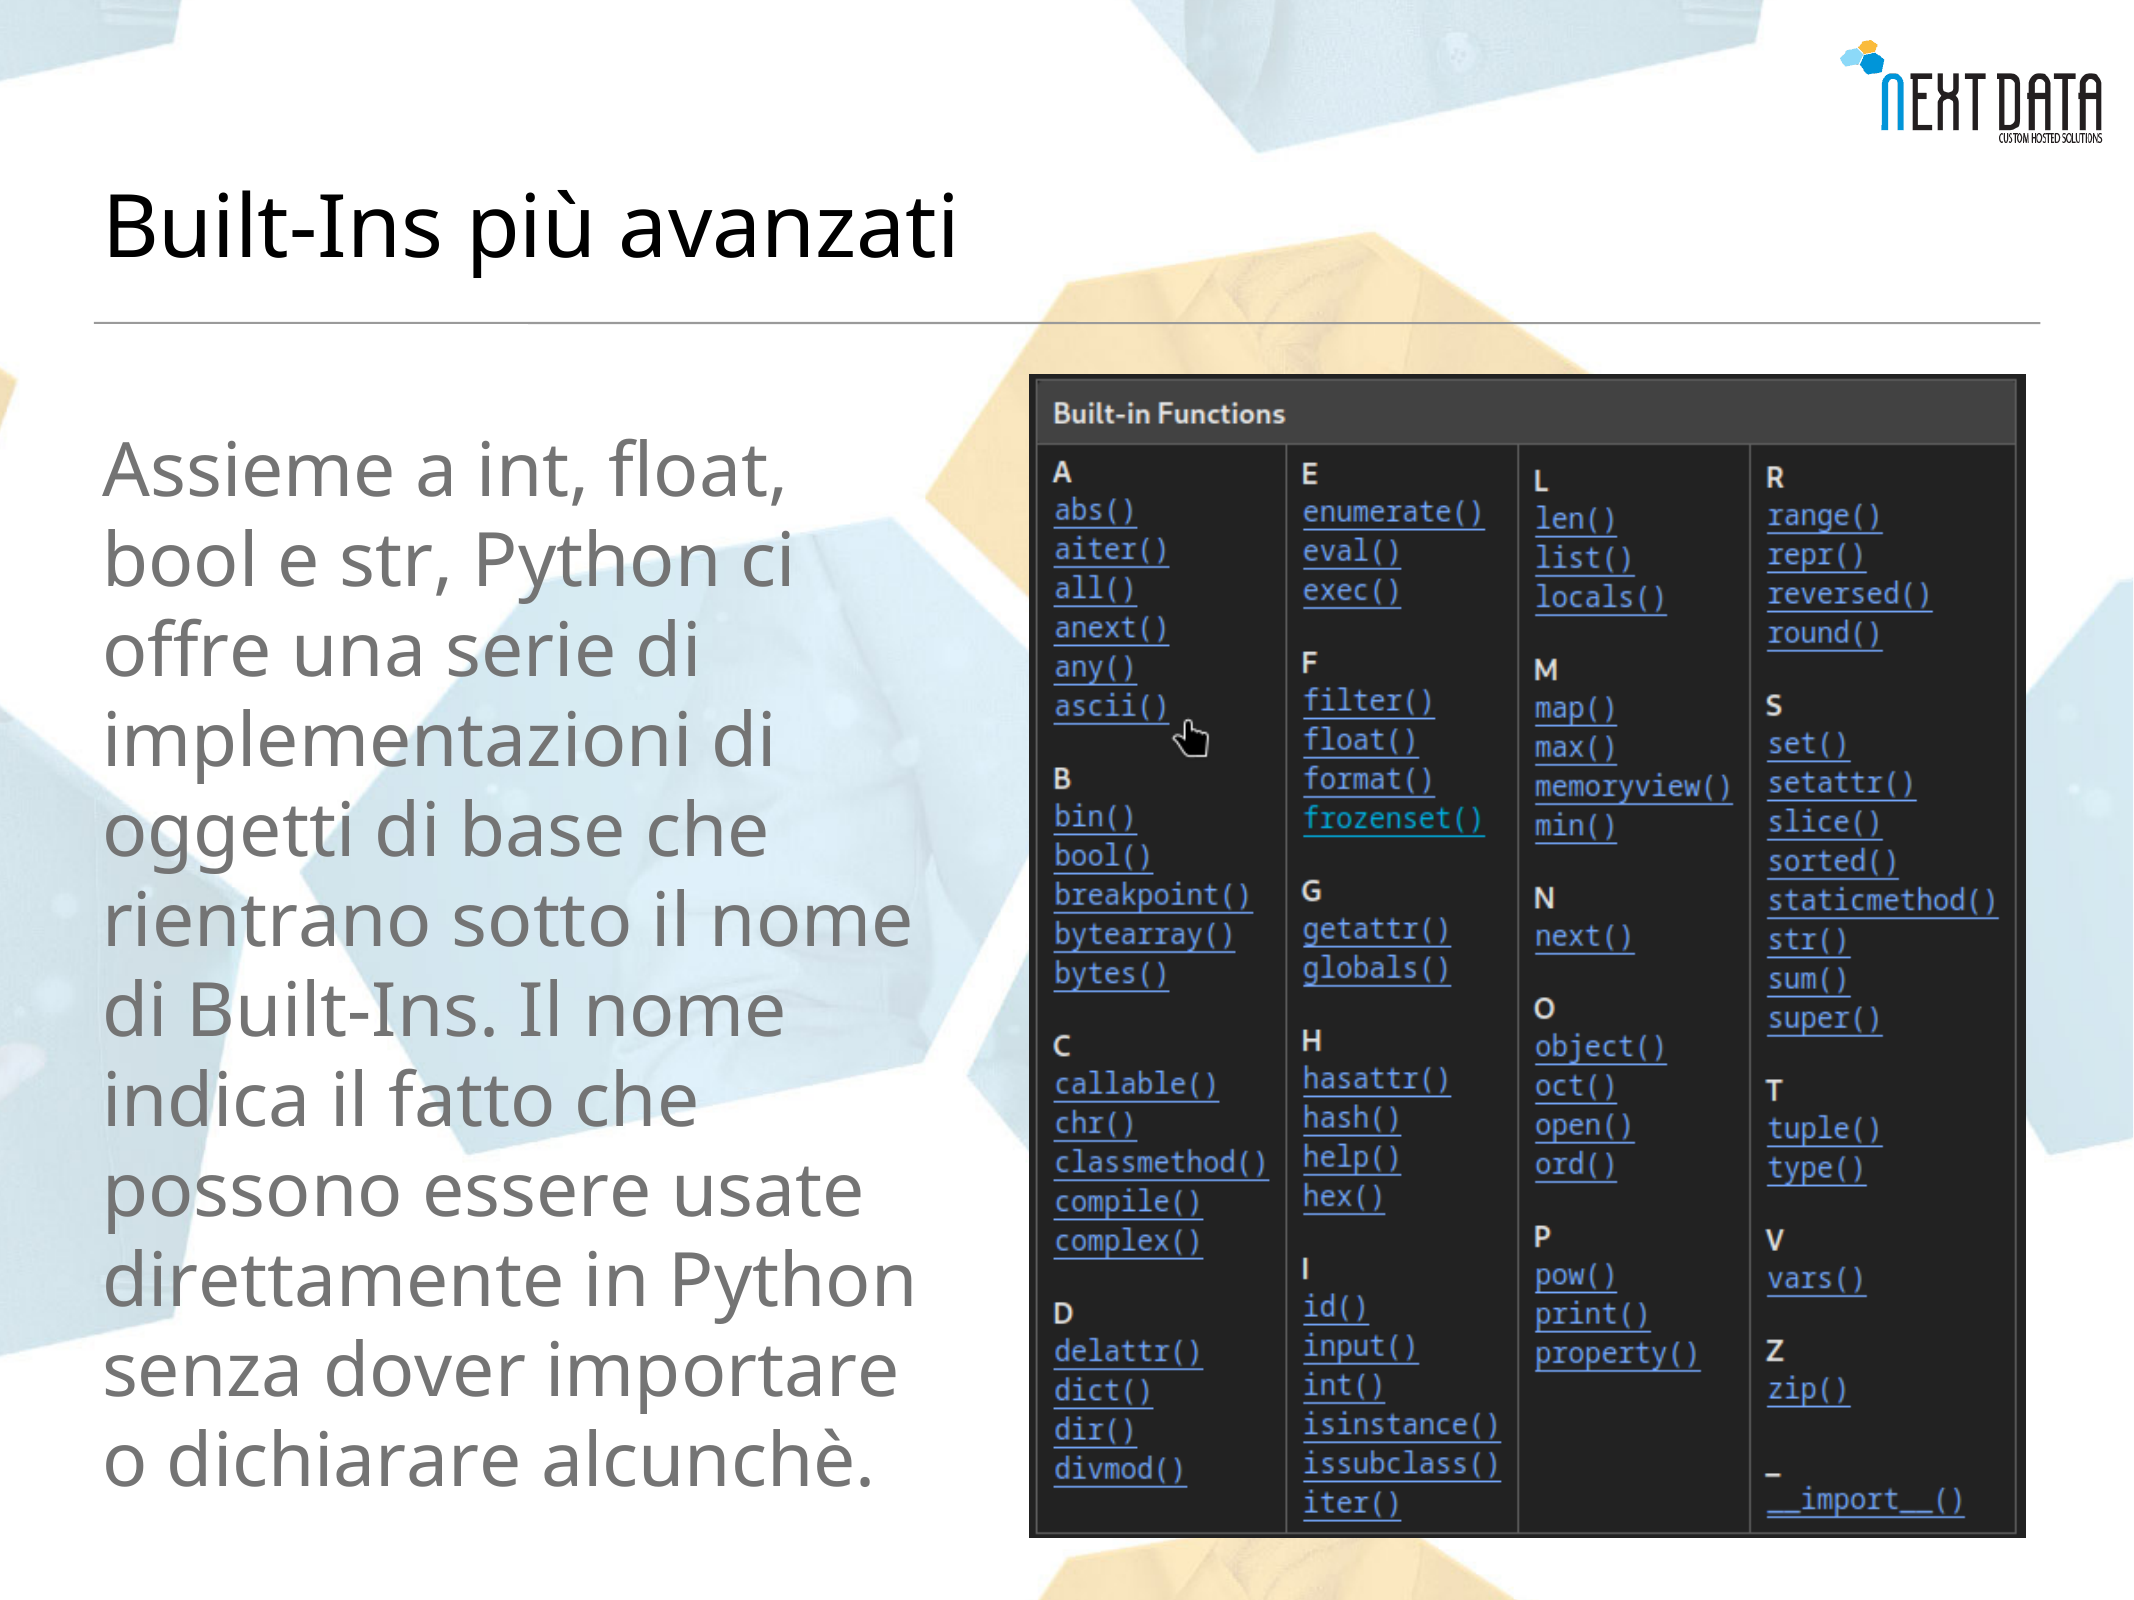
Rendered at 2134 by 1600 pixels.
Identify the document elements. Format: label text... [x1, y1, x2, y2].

text_box Assieme a int, float, bool e str, Python ci offre una serie di implementazioni di oggetti di base che rientrano sotto il nome di Built-Ins. Il nome indica il fatto che possono essere usate direttamente in Python senza dover importare o dichiarare alcunchè. [93, 413, 938, 1508]
picture [0, 0, 2134, 1600]
text_box Built-Ins più avanzati [93, 54, 2040, 284]
